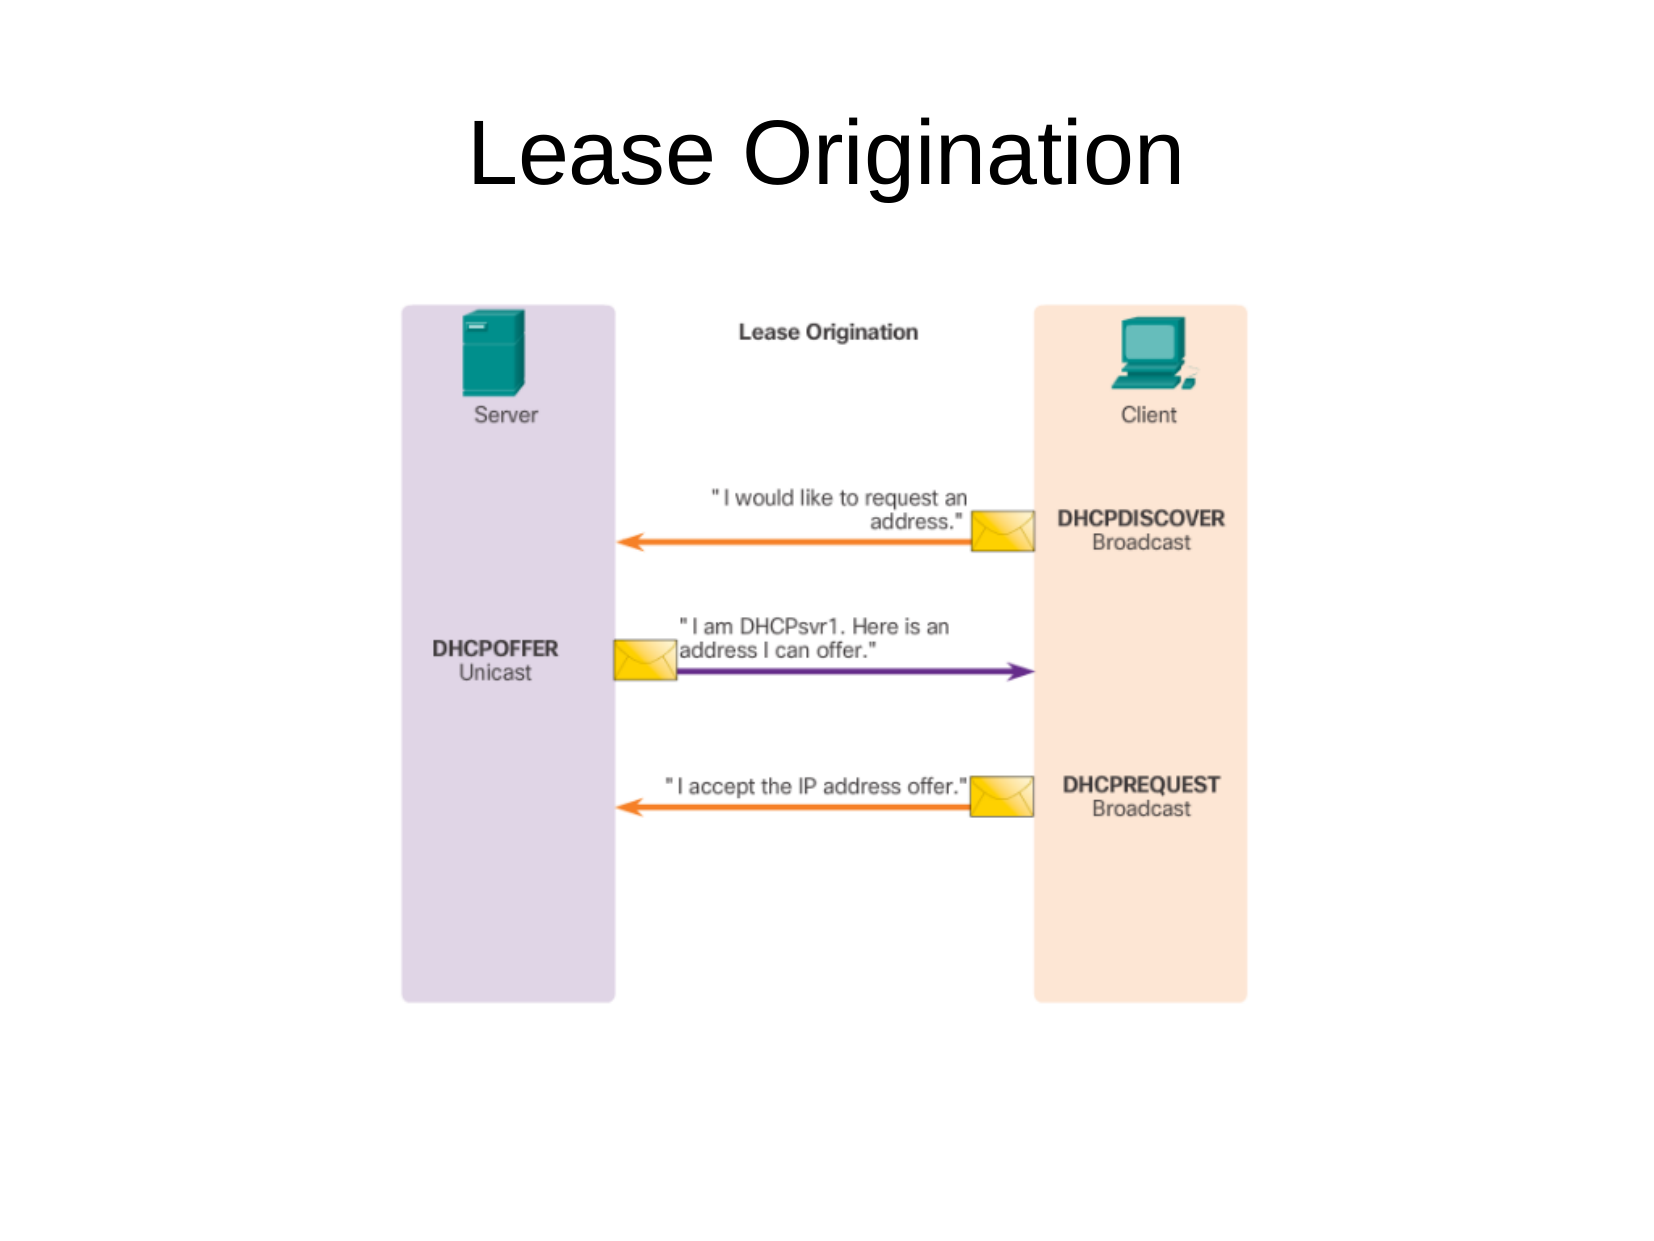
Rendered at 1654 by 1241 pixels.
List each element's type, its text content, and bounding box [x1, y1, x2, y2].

title Lease Origination [82, 49, 1571, 257]
picture [395, 290, 1259, 1010]
